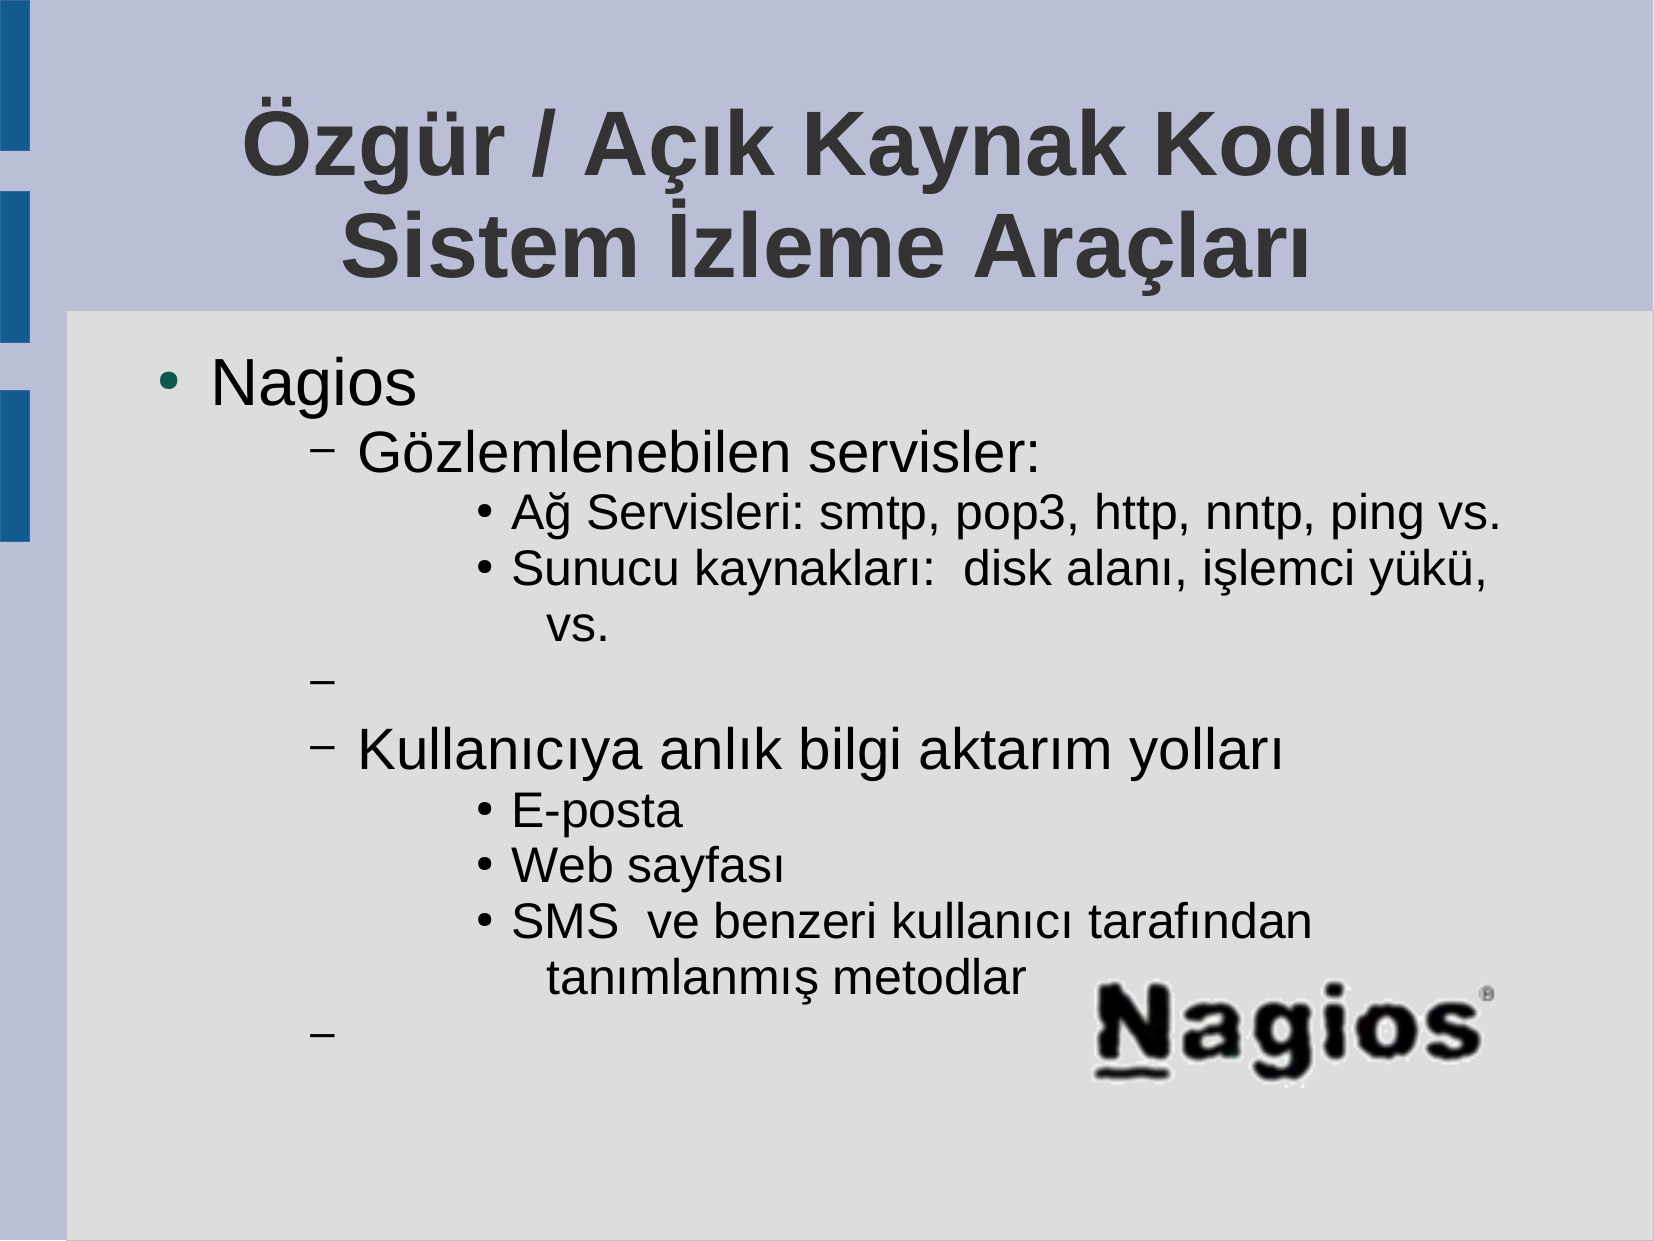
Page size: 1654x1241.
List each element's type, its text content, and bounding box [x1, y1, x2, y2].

list Nagios Gözlemlenebilen servisler: Ağ Servisleri: smtp, pop3, http, nntp, ping vs. Sunucu kaynakları: disk alanı, işlemci yükü, vs. Kullanıcıya anlık bilgi aktarım yolları E-posta Web sayfası SMS ve benzeri kullanıcı tarafından tanımlanmış metodlar [121, 344, 1534, 1127]
picture [1087, 974, 1501, 1088]
title Özgür / Açık Kaynak Kodlu Sistem İzleme Araçları [121, 76, 1534, 313]
